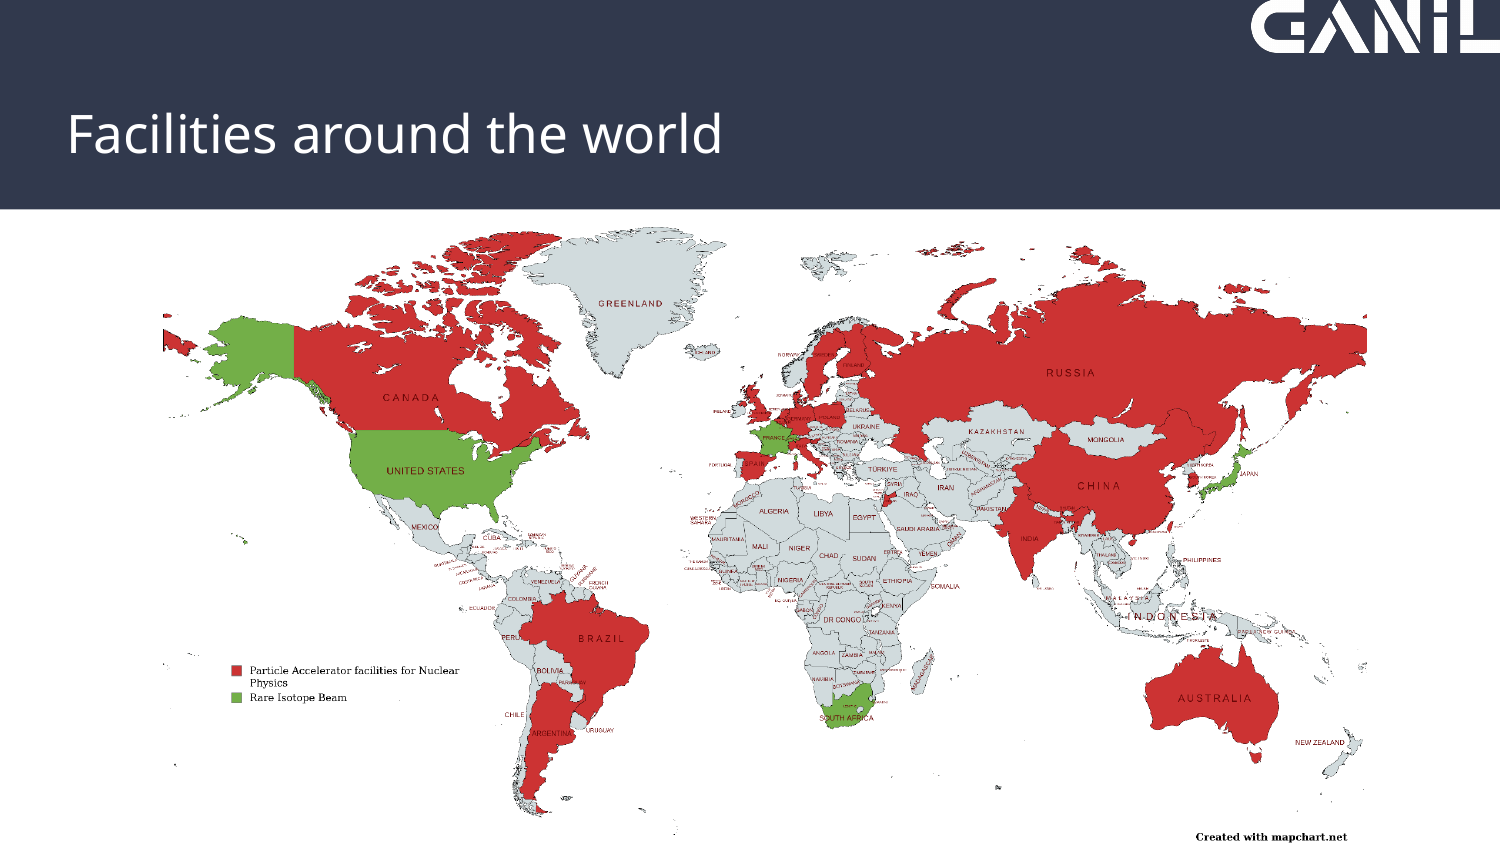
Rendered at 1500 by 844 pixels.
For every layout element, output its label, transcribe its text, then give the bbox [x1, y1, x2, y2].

title Facilities around the world [51, 82, 1449, 185]
picture [163, 213, 1367, 844]
picture [1251, 0, 1500, 53]
